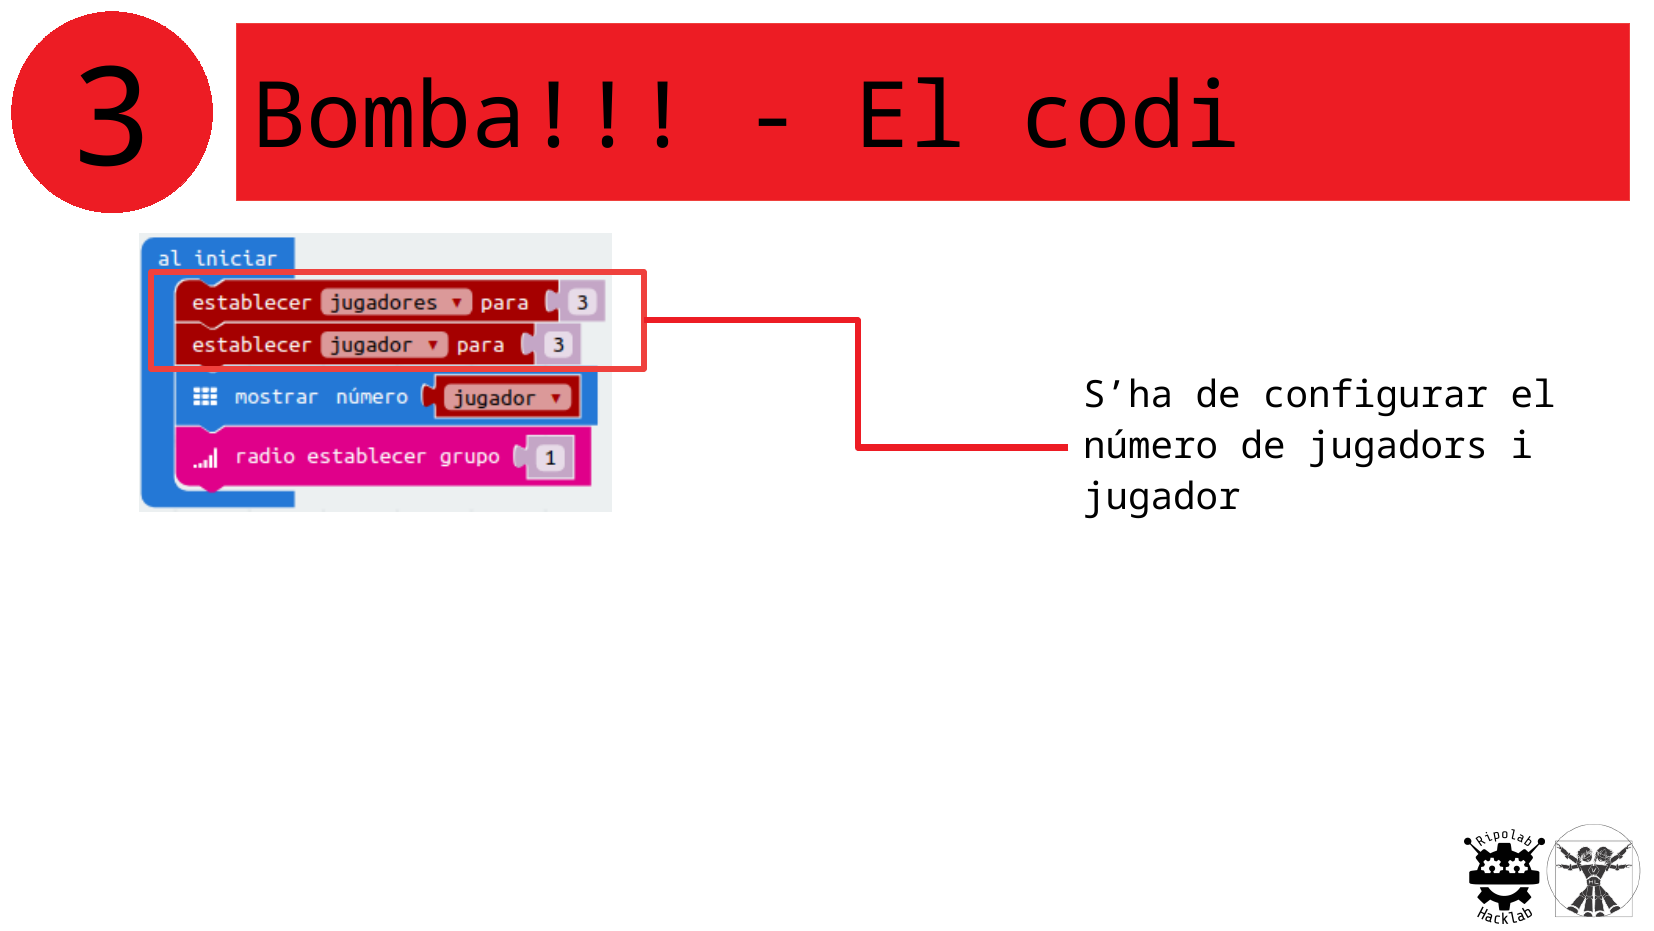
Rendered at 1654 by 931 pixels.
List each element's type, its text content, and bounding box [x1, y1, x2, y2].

picture [154, 275, 612, 366]
picture [139, 233, 612, 512]
text_box S’ha de configurar el número de jugadors i jugador [1068, 360, 1574, 535]
text_box Bomba!!! - El codi [236, 23, 1630, 201]
picture [1464, 820, 1642, 924]
text_box 3 [11, 11, 213, 213]
